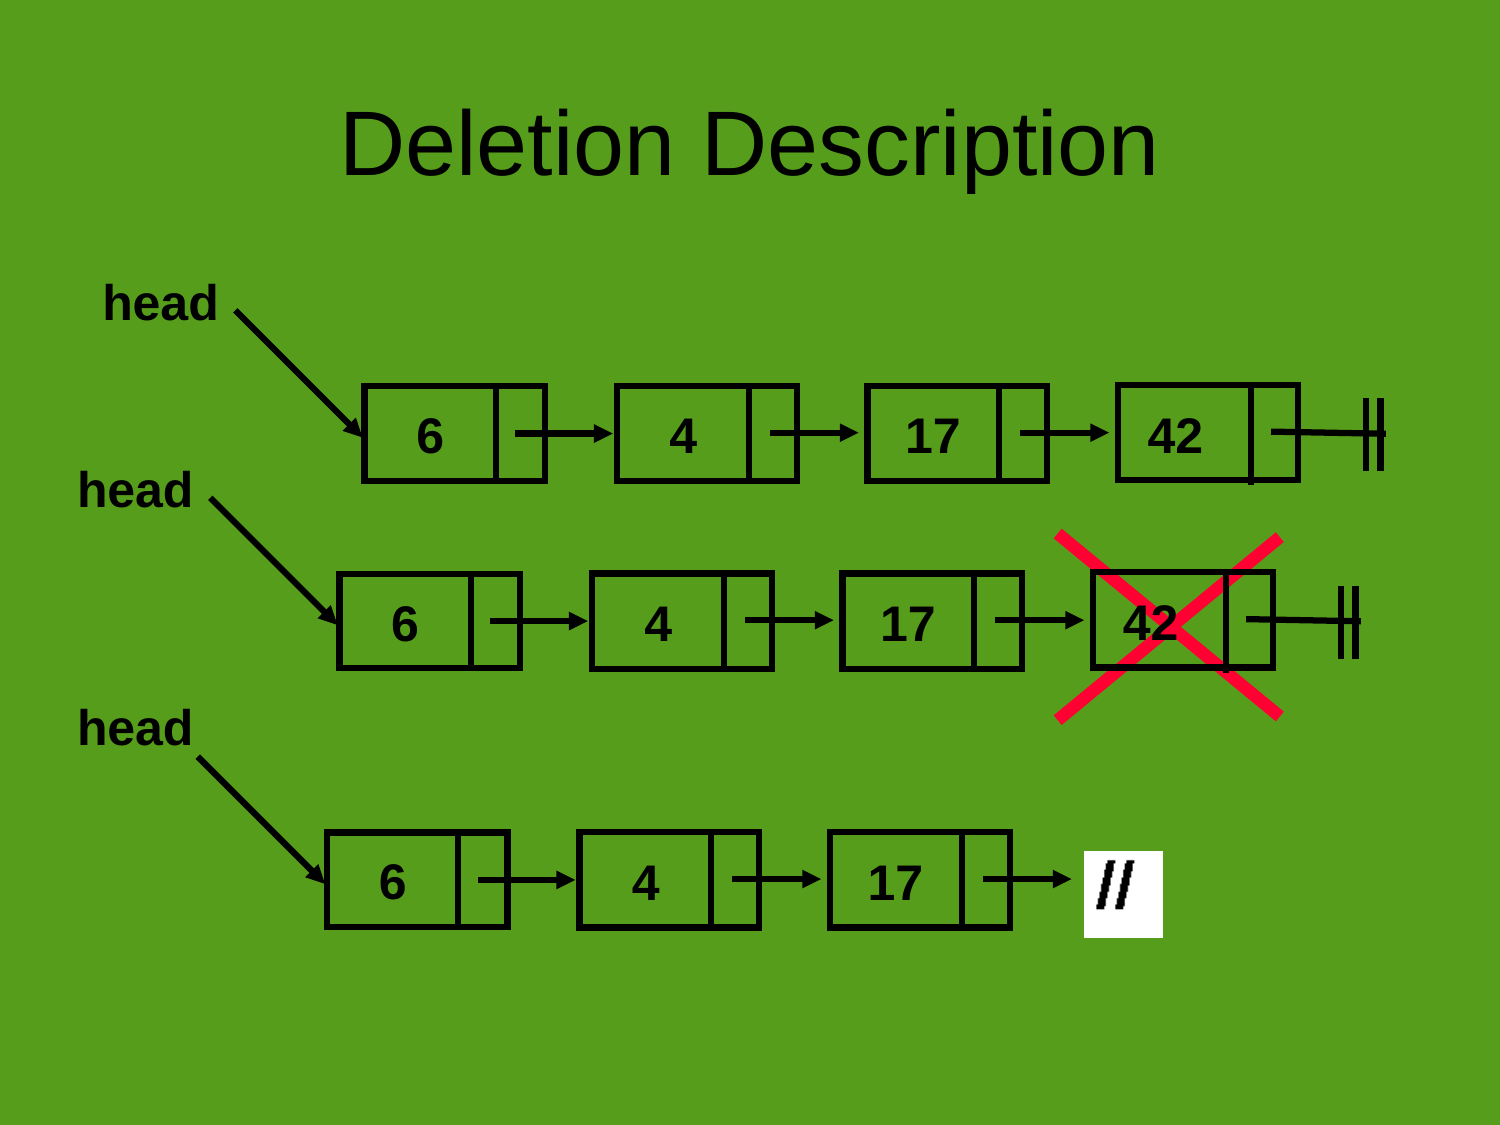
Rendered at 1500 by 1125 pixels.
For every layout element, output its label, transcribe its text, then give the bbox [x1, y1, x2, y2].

text_box 6 [364, 386, 493, 481]
picture [1084, 851, 1163, 938]
title Deletion Description [75, 45, 1426, 233]
text_box 17 [865, 583, 951, 659]
text_box head [62, 687, 209, 763]
text_box 4 [617, 842, 675, 918]
text_box 17 [852, 842, 939, 918]
text_box head [87, 262, 234, 338]
text_box 42 [1133, 395, 1219, 471]
text_box 4 [629, 583, 688, 659]
text_box 4 [654, 396, 713, 472]
text_box 17 [890, 396, 976, 472]
text_box 6 [327, 832, 455, 928]
text_box 6 [339, 573, 468, 669]
text_box 42 [1108, 582, 1194, 659]
text_box head [62, 449, 209, 526]
